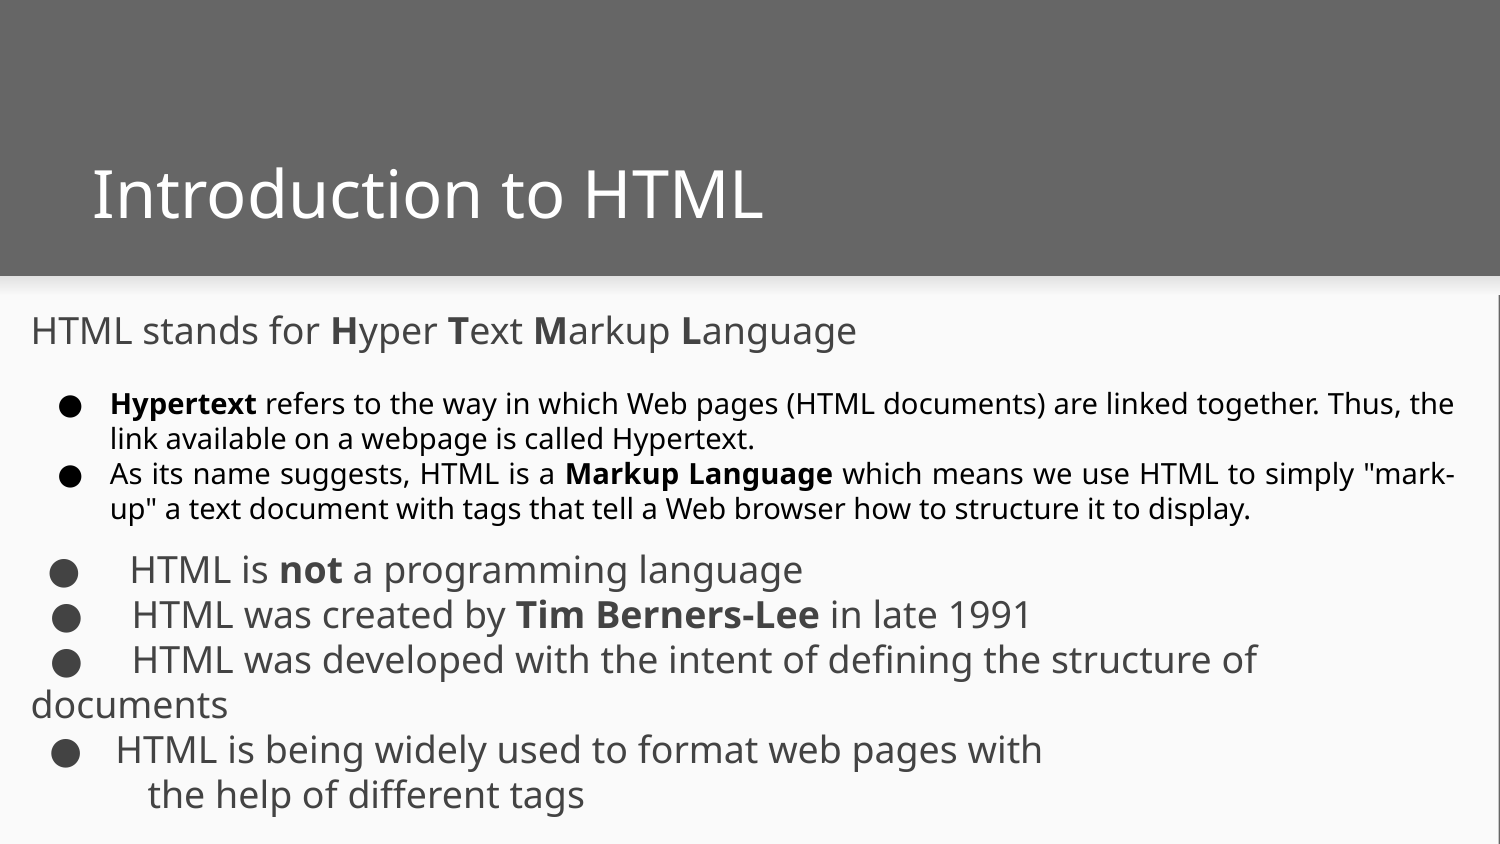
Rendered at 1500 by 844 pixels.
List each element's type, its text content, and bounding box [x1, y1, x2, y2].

list HTML stands for Hyper Text Markup Language Hypertext refers to the way in which Web pages (HTML documents) are linked together. Thus, the link available on a webpage is called Hypertext. As its name suggests, HTML is a Markup Language which means we use HTML to simply "mark-up" a text document with tags that tell a Web browser how to structure it to display. ● HTML is not a programming language ● HTML was created by Tim Berners-Lee in late 1991 ● HTML was developed with the intent of defining the structure of documents HTML is being widely used to format web pages with the help of different tags [15, 292, 1476, 825]
title Introduction to HTML [77, 121, 1427, 248]
